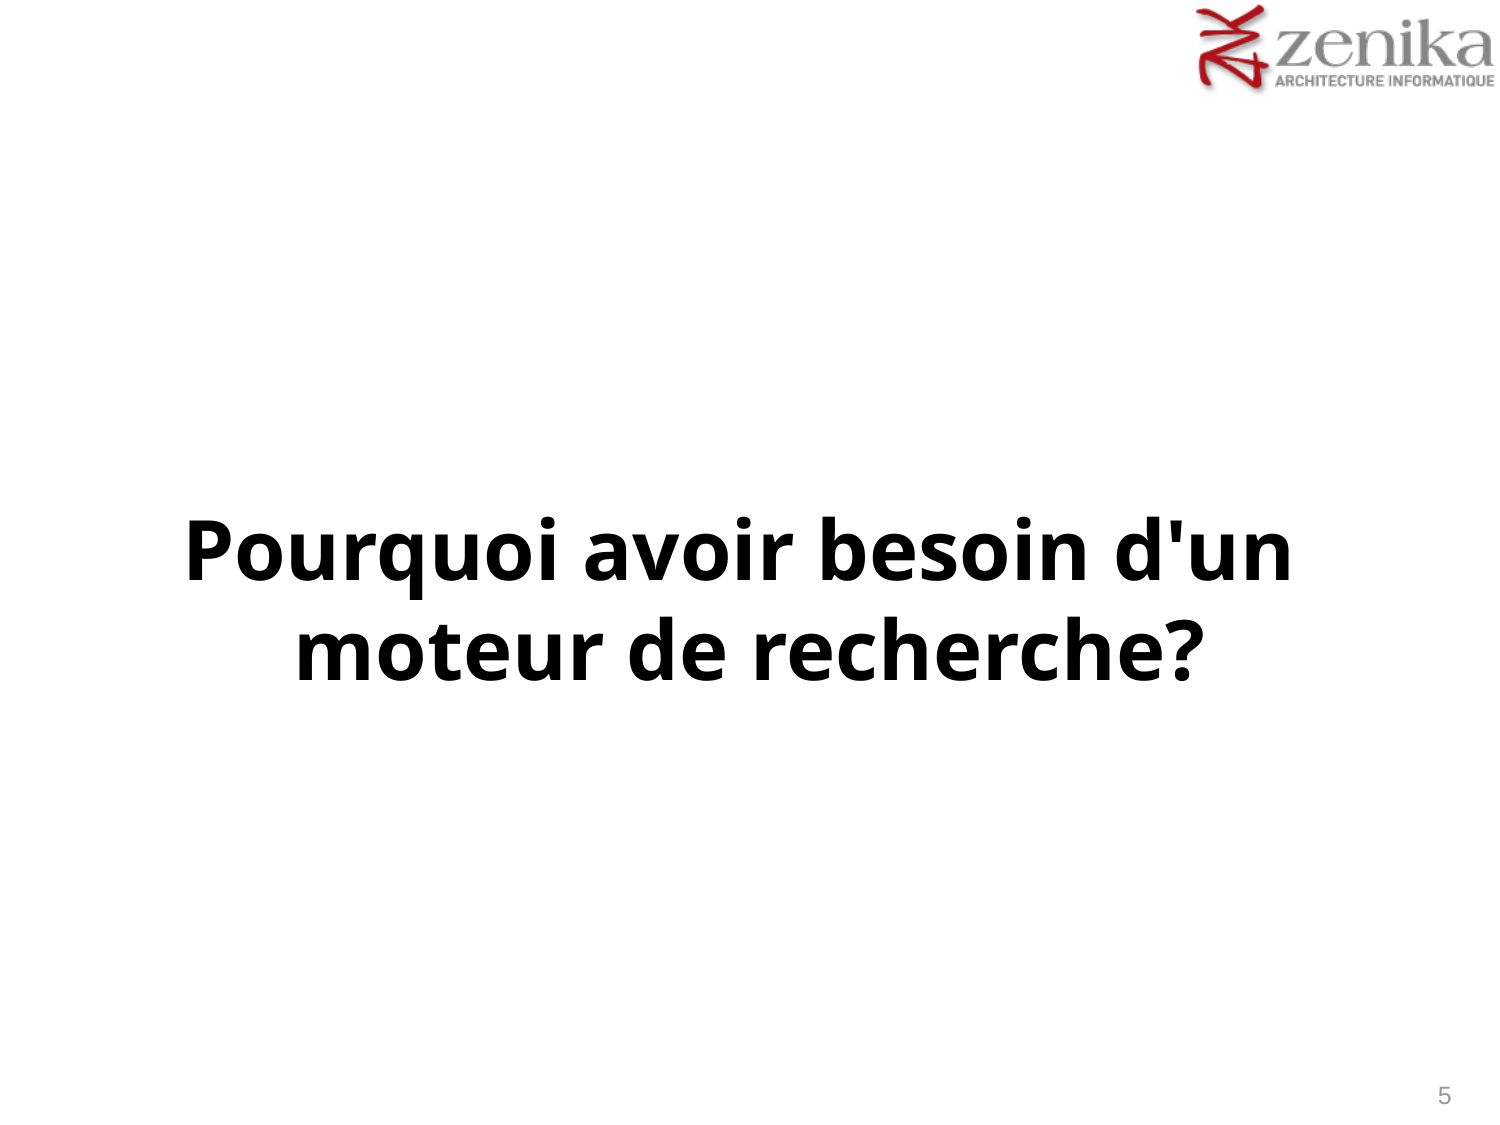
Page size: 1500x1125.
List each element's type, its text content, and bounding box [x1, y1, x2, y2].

text_box Pourquoi avoir besoin d'un moteur de recherche? [112, 482, 1388, 712]
picture [1190, 0, 1500, 95]
